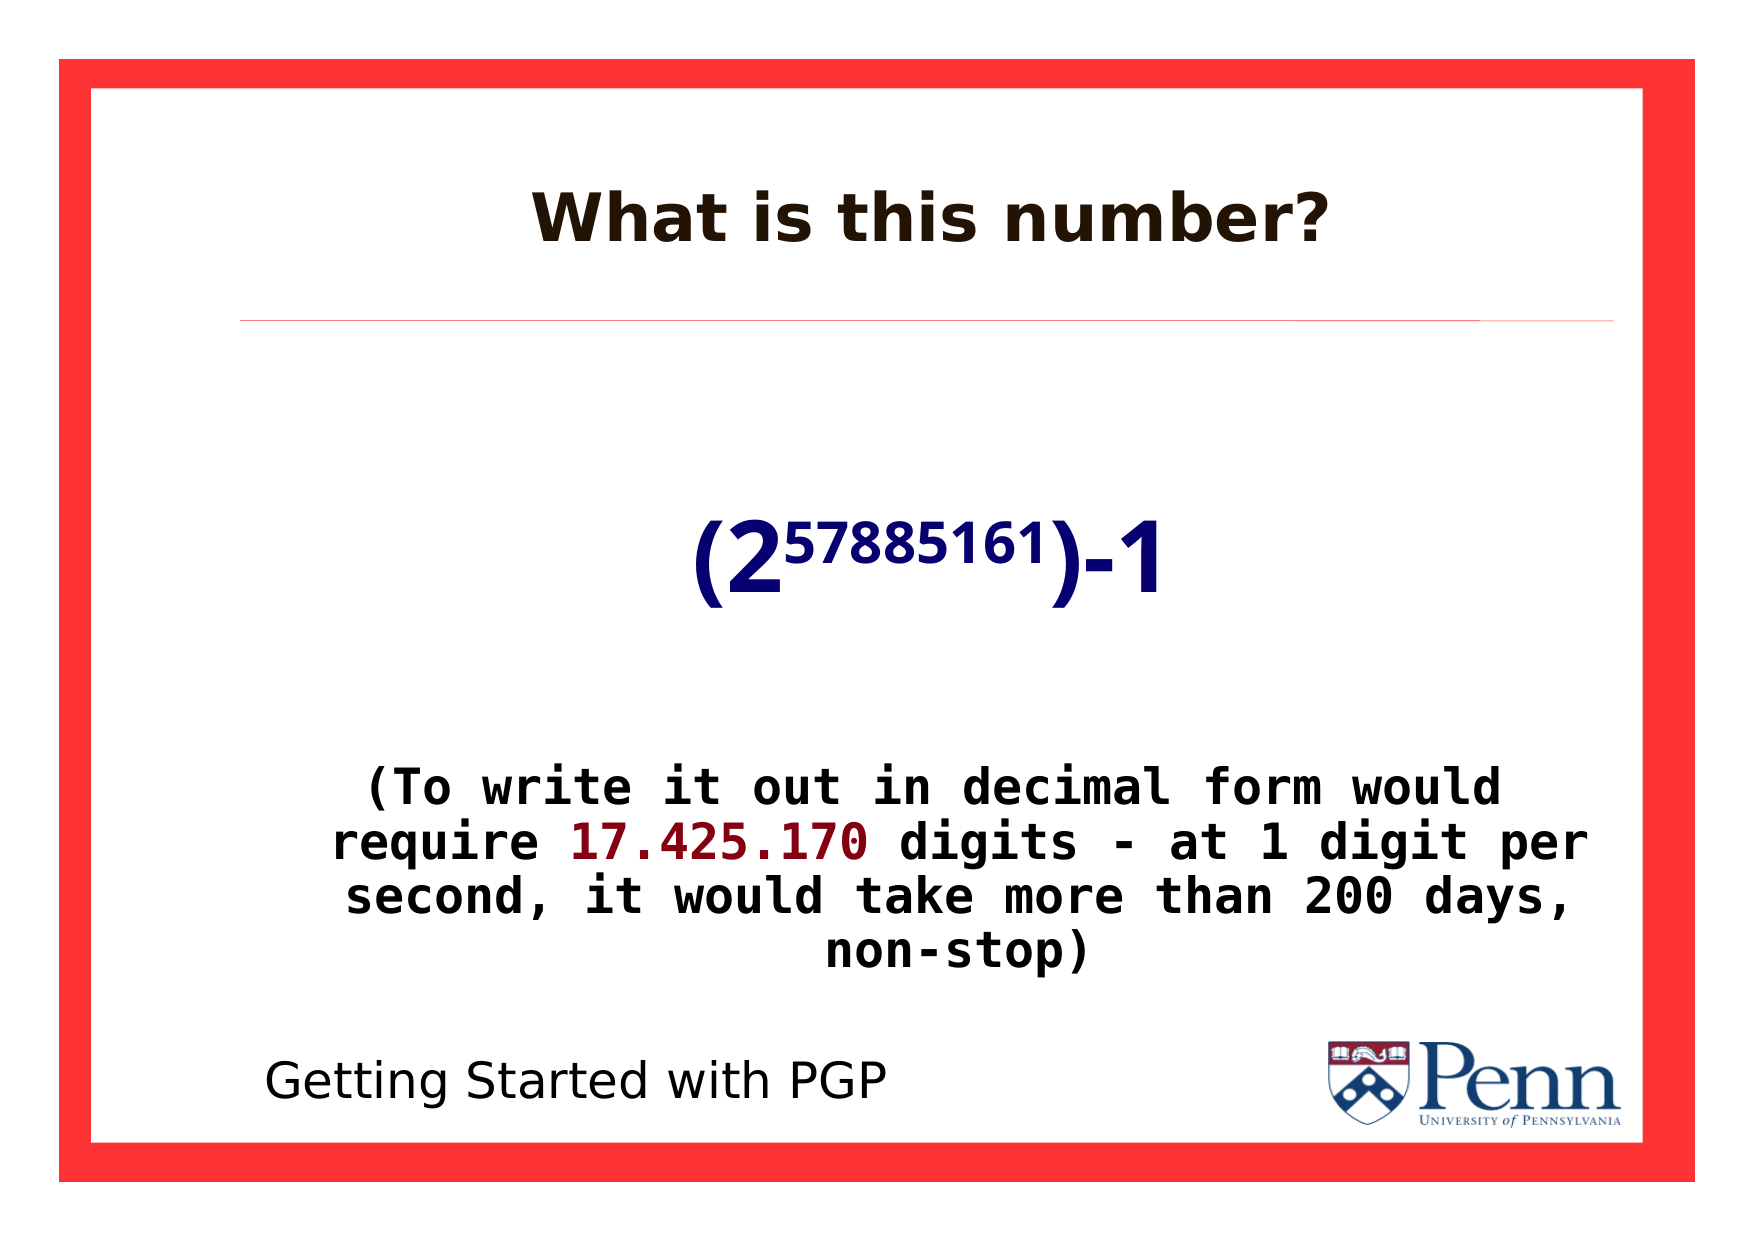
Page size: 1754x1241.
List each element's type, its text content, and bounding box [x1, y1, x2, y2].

list (257885161)-1 (To write it out in decimal form would require 17.425.170 digits - at 1 digit per second, it would take more than 200 days, non-stop) [249, 345, 1614, 1020]
title What is this number? [249, 120, 1614, 309]
picture [1327, 1039, 1621, 1128]
